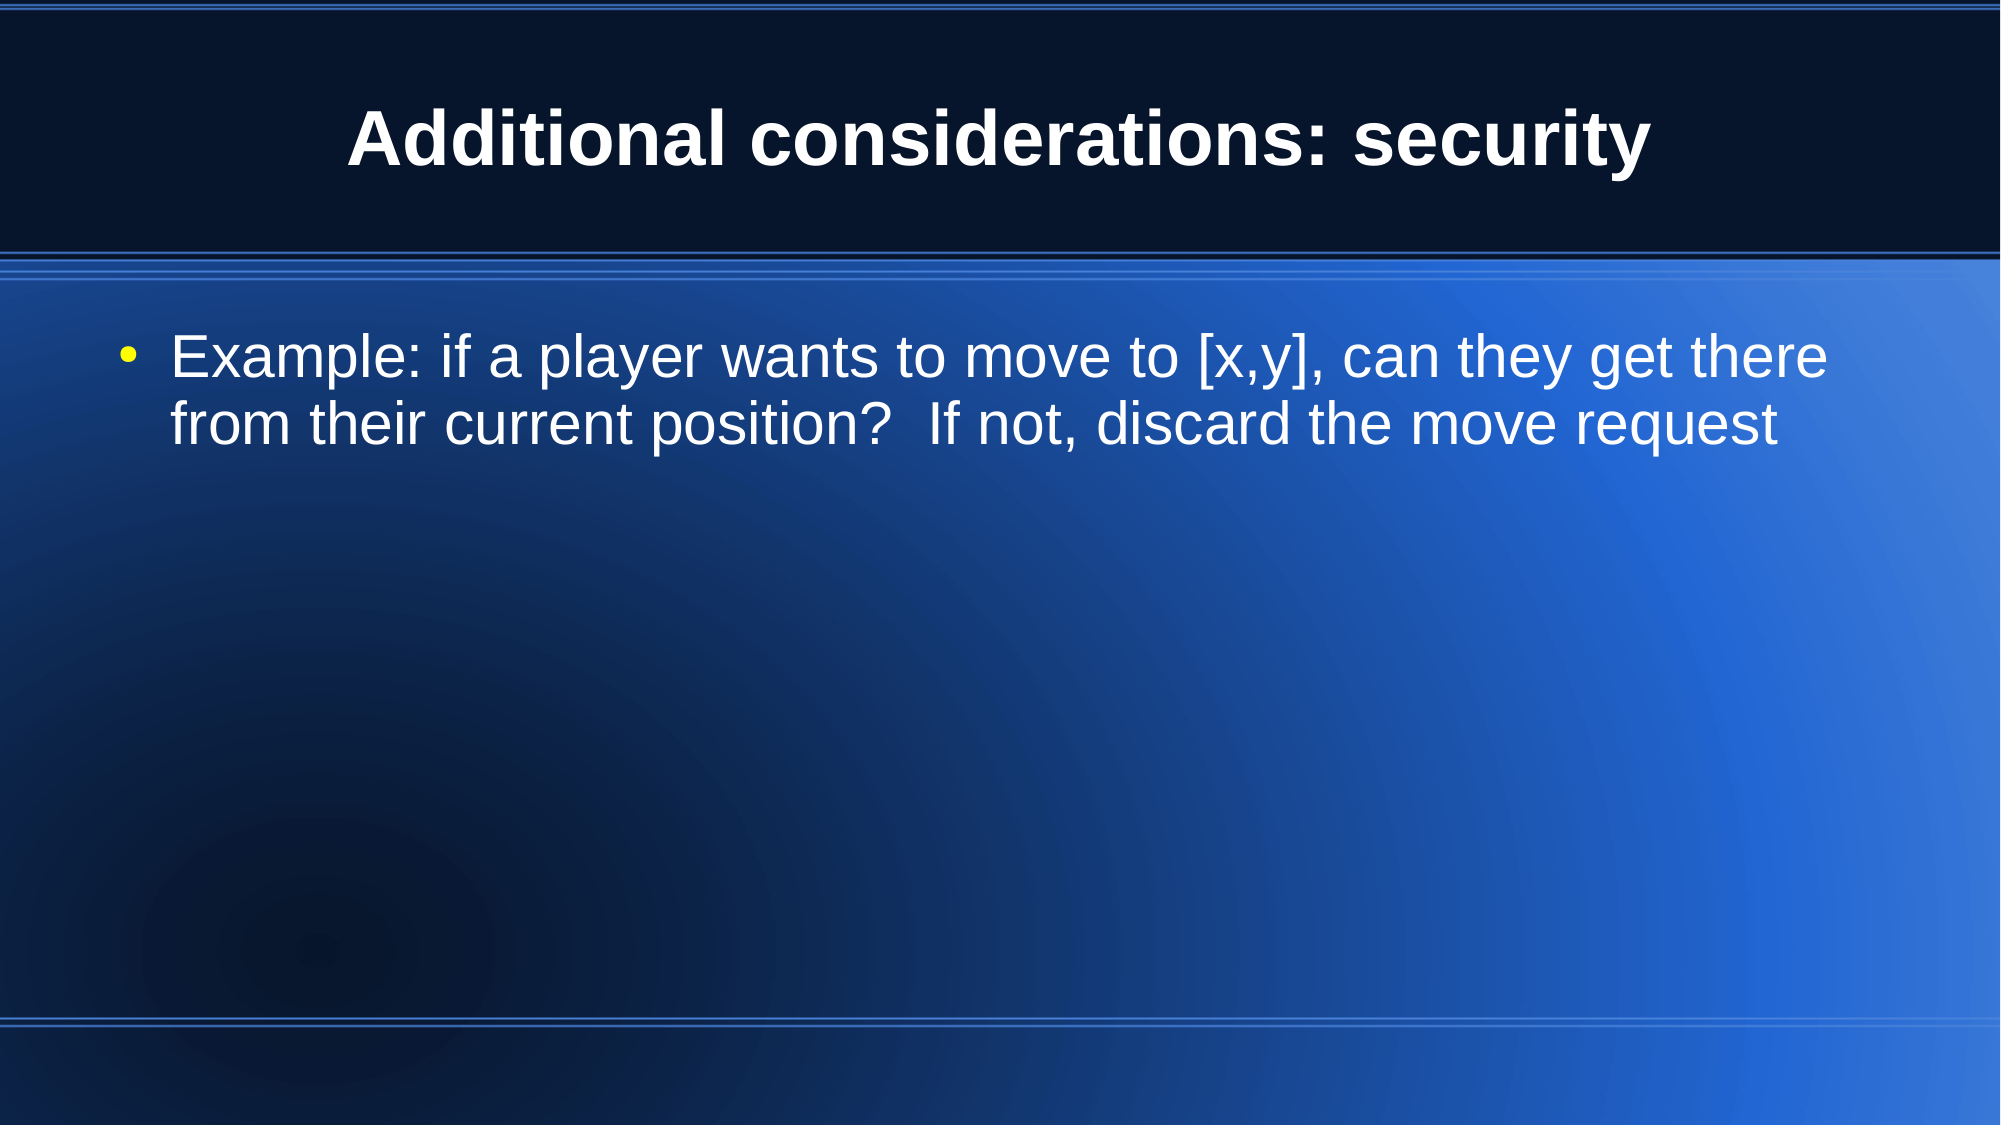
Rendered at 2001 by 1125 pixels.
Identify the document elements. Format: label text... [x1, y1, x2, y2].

title Additional considerations: security [99, 44, 1900, 233]
list Example: if a player wants to move to [x,y], can they get there from their current position? If not, discard the move request [99, 322, 1900, 959]
picture [0, 0, 2001, 1125]
